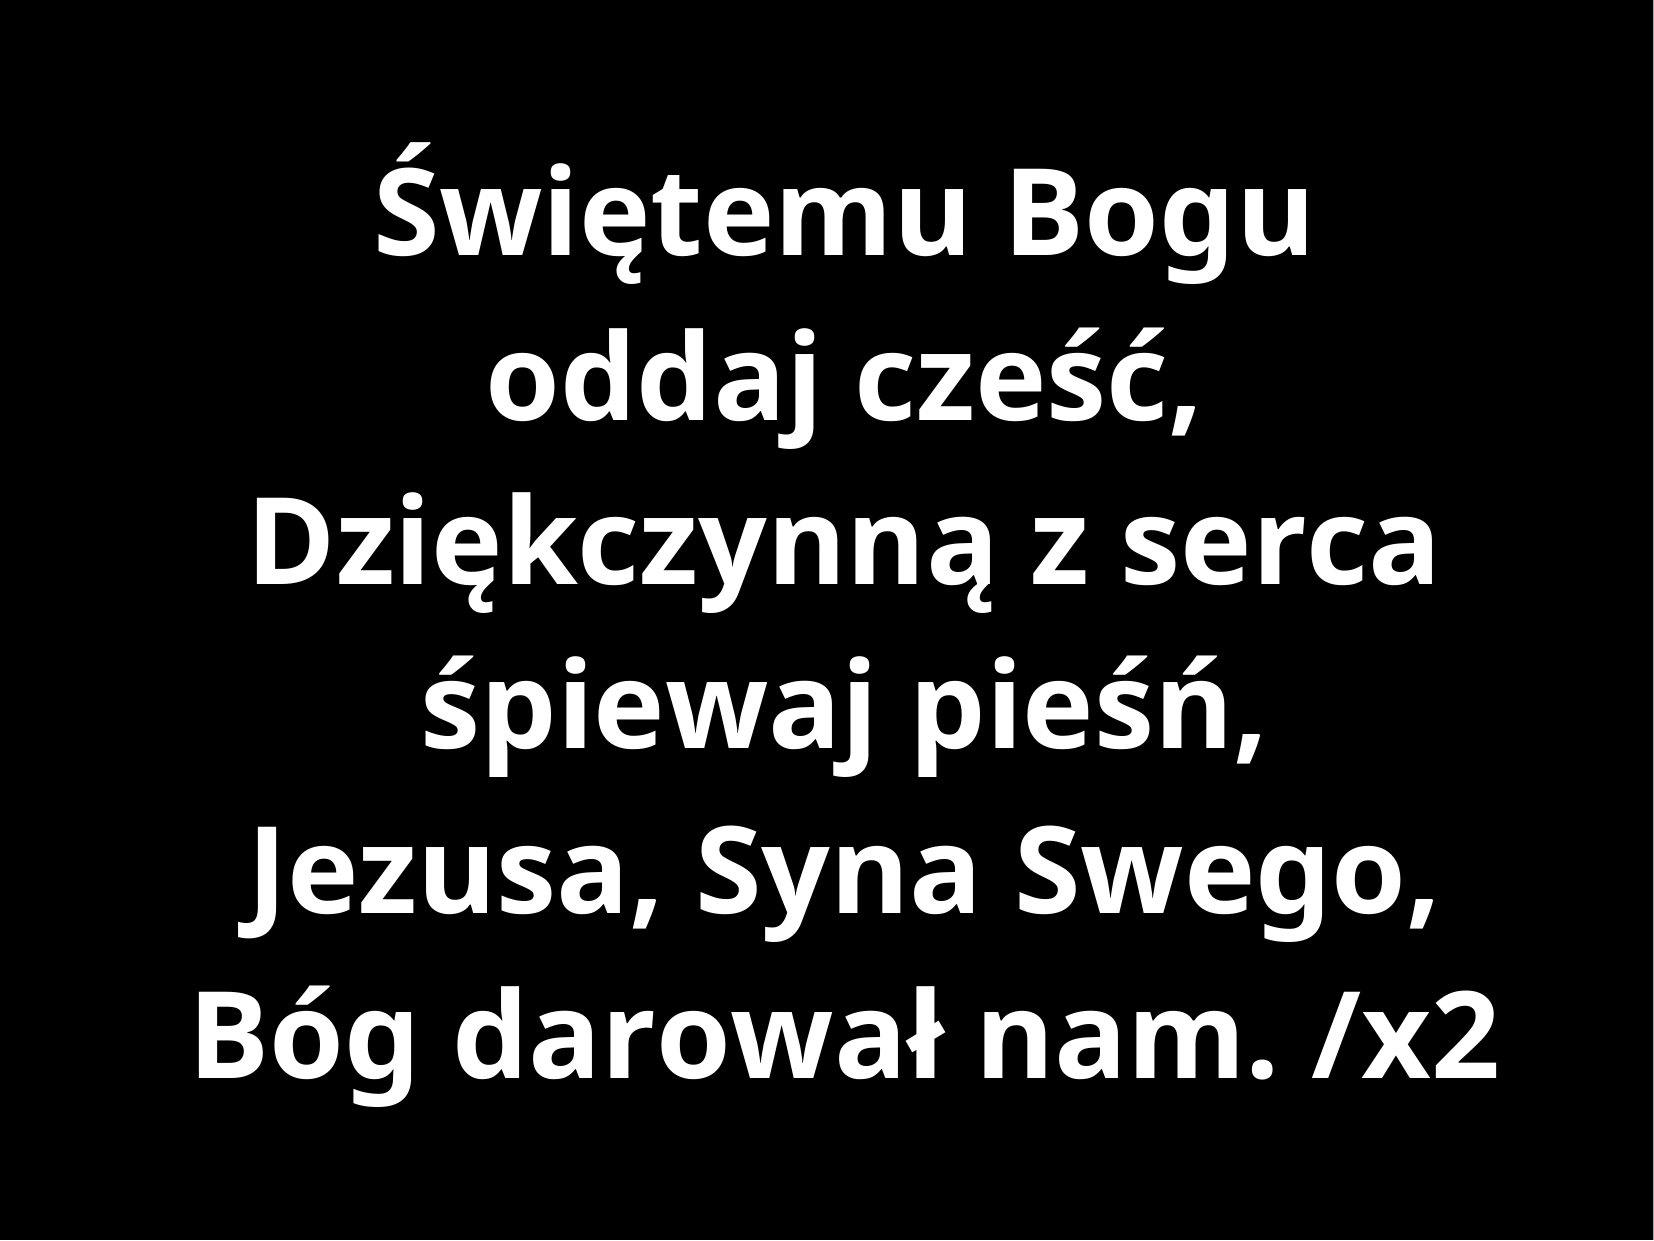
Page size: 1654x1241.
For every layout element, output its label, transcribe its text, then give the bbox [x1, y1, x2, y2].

subtitle Świętemu Bogu oddaj cześć, Dziękczynną z serca śpiewaj pieśń, Jezusa, Syna Swego, Bóg darował nam. /x2 [0, 0, 1654, 1241]
